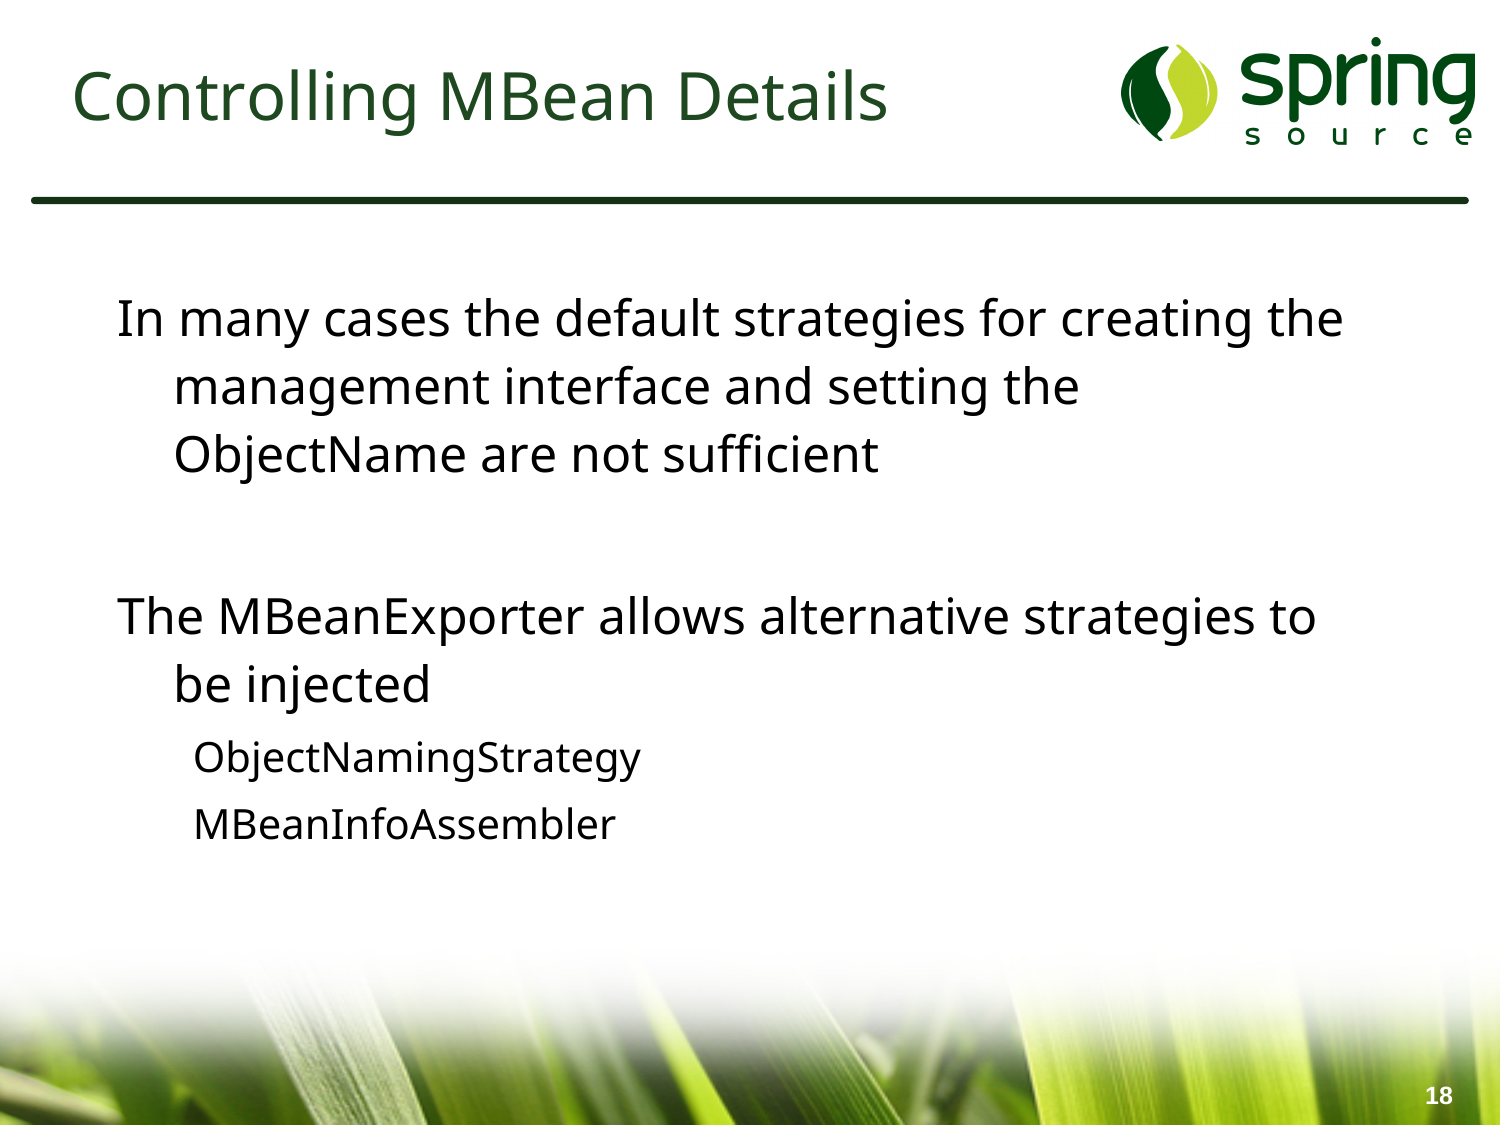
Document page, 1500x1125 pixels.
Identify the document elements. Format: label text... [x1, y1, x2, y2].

title Controlling MBean Details [56, 13, 1089, 176]
picture [1121, 37, 1475, 145]
picture [0, 944, 1500, 1125]
list In many cases the default strategies for creating the management interface and setting the ObjectName are not sufficient The MBeanExporter allows alternative strategies to be injected ObjectNamingStrategy MBeanInfoAssembler [103, 275, 1394, 938]
